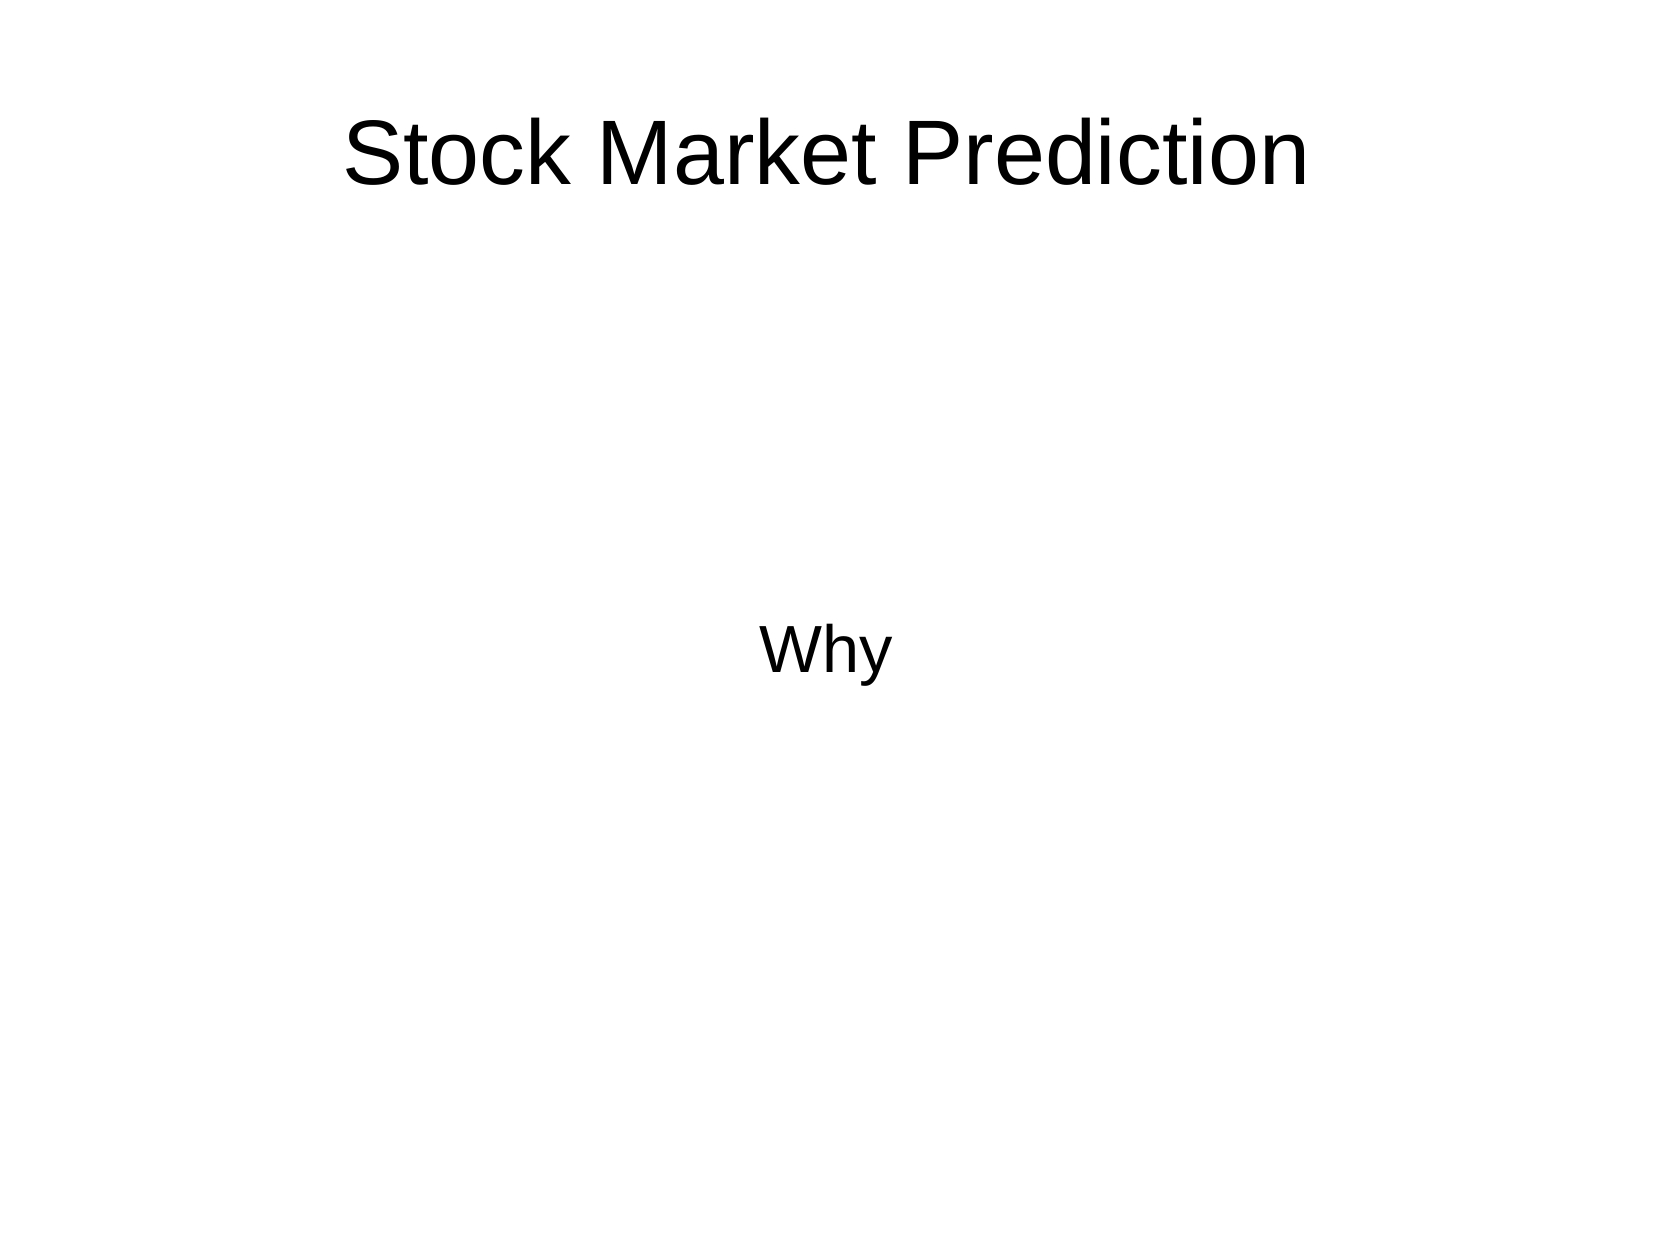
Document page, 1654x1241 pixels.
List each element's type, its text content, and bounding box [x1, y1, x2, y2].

subtitle Why [82, 290, 1571, 1010]
title Stock Market Prediction [82, 49, 1571, 257]
